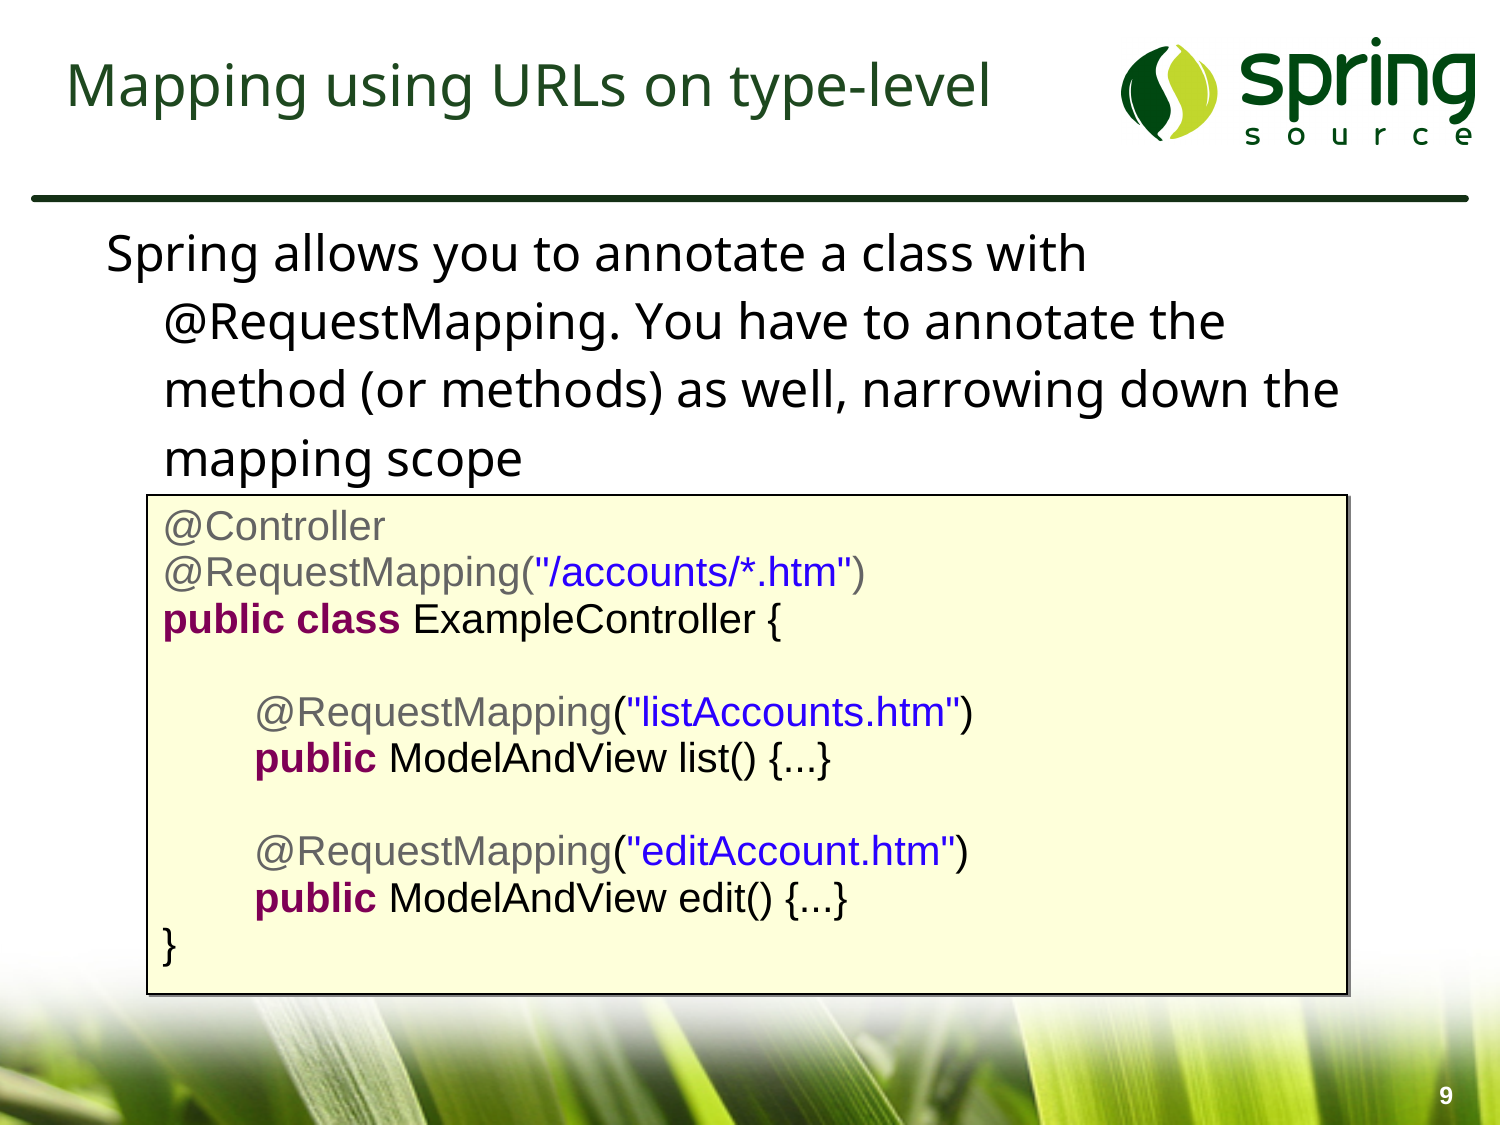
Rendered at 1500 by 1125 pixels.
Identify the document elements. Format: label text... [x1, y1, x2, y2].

title Mapping using URLs on type-level [50, 36, 1083, 200]
picture [1121, 37, 1475, 145]
picture [0, 944, 1500, 1125]
list Spring allows you to annotate a class with @RequestMapping. You have to annotate the method (or methods) as well, narrowing down the mapping scope [91, 210, 1418, 477]
text_box @Controller @RequestMapping("/accounts/*.htm") public class ExampleController { @RequestMapping("listAccounts.htm") public ModelAndView list() {...} @RequestMapping("editAccount.htm") public ModelAndView edit() {...} } [147, 494, 1348, 994]
